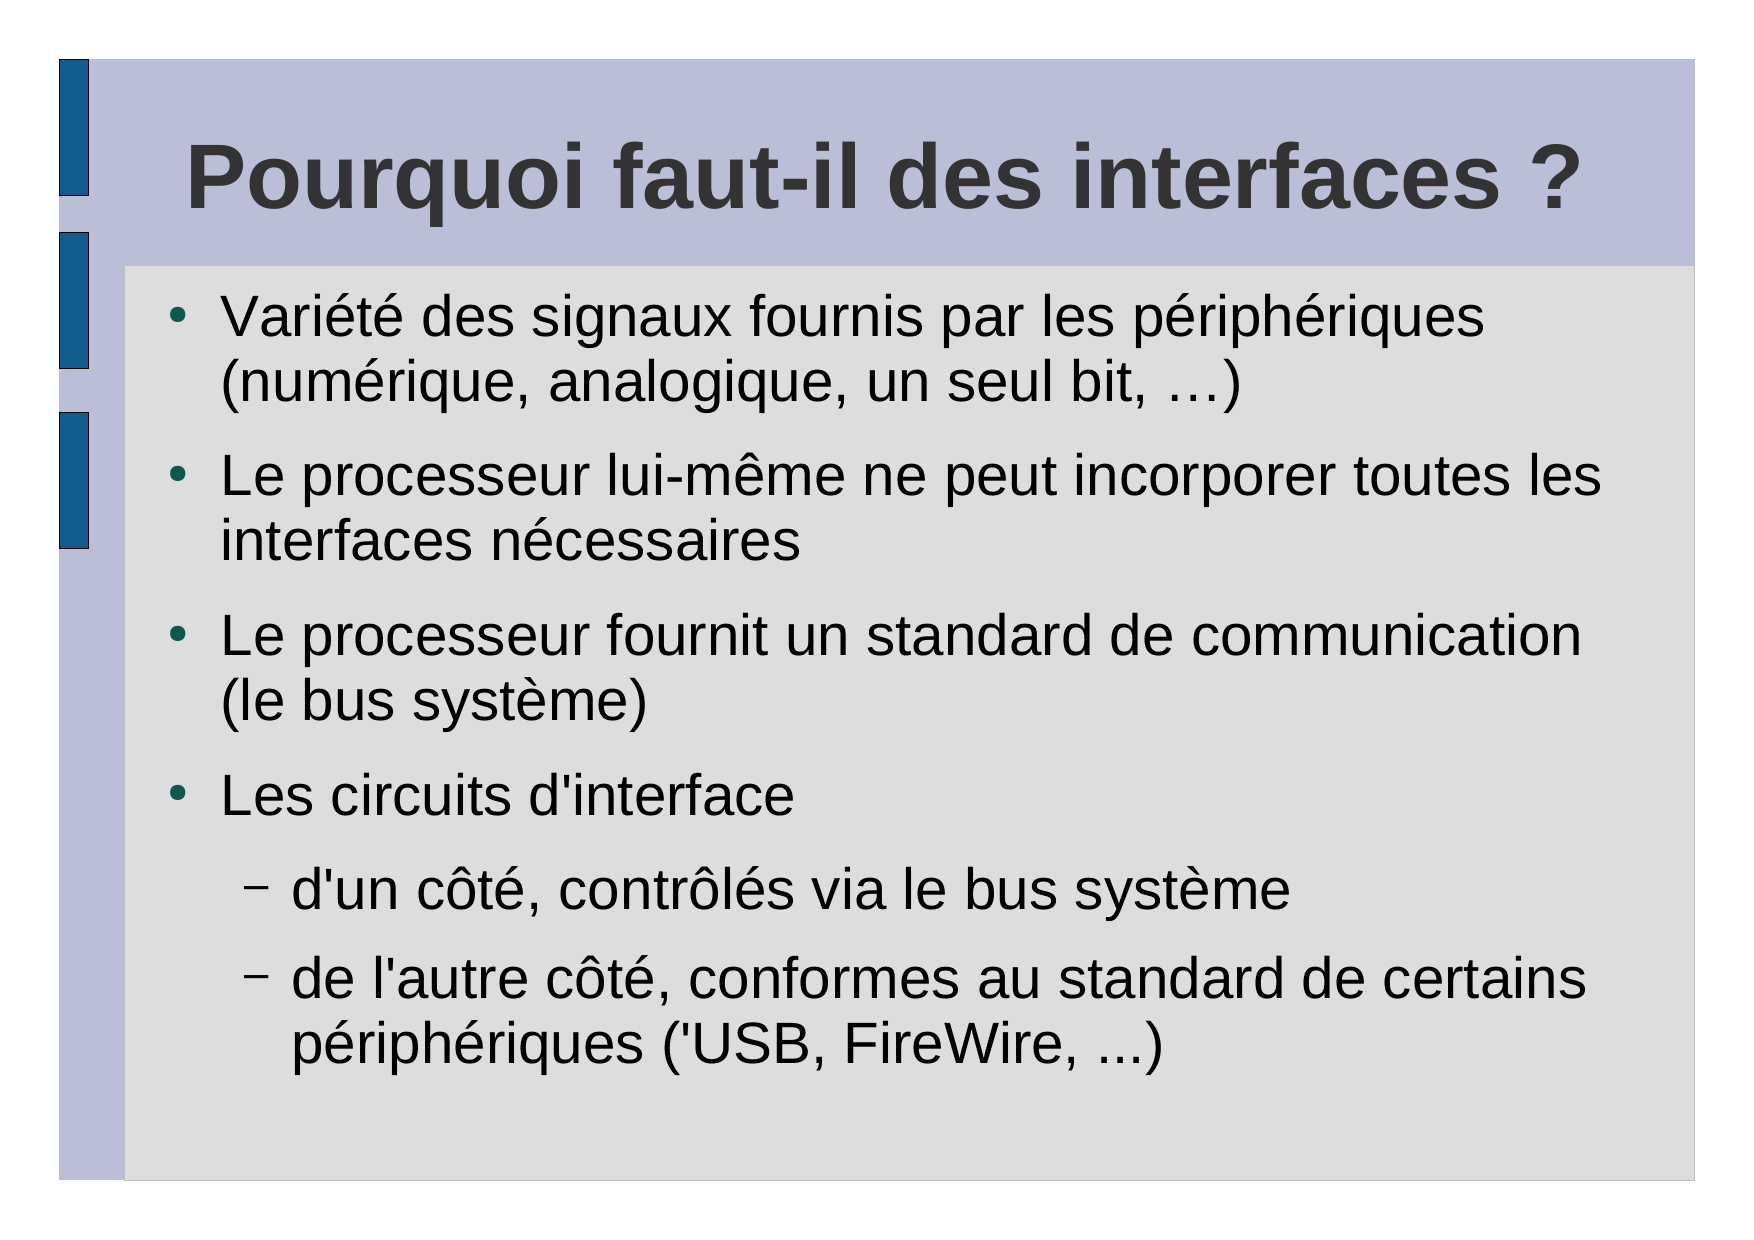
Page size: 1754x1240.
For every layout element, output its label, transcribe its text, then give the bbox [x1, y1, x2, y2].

list Variété des signaux fournis par les périphériques (numérique, analogique, un seul bit, …) Le processeur lui-même ne peut incorporer toutes les interfaces nécessaires Le processeur fournit un standard de communication (le bus système) Les circuits d'interface d'un côté, contrôlés via le bus système de l'autre côté, conformes au standard de certains périphériques ('USB, FireWire, ...) [149, 283, 1666, 1081]
title Pourquoi faut-il des interfaces ? [118, 88, 1654, 266]
